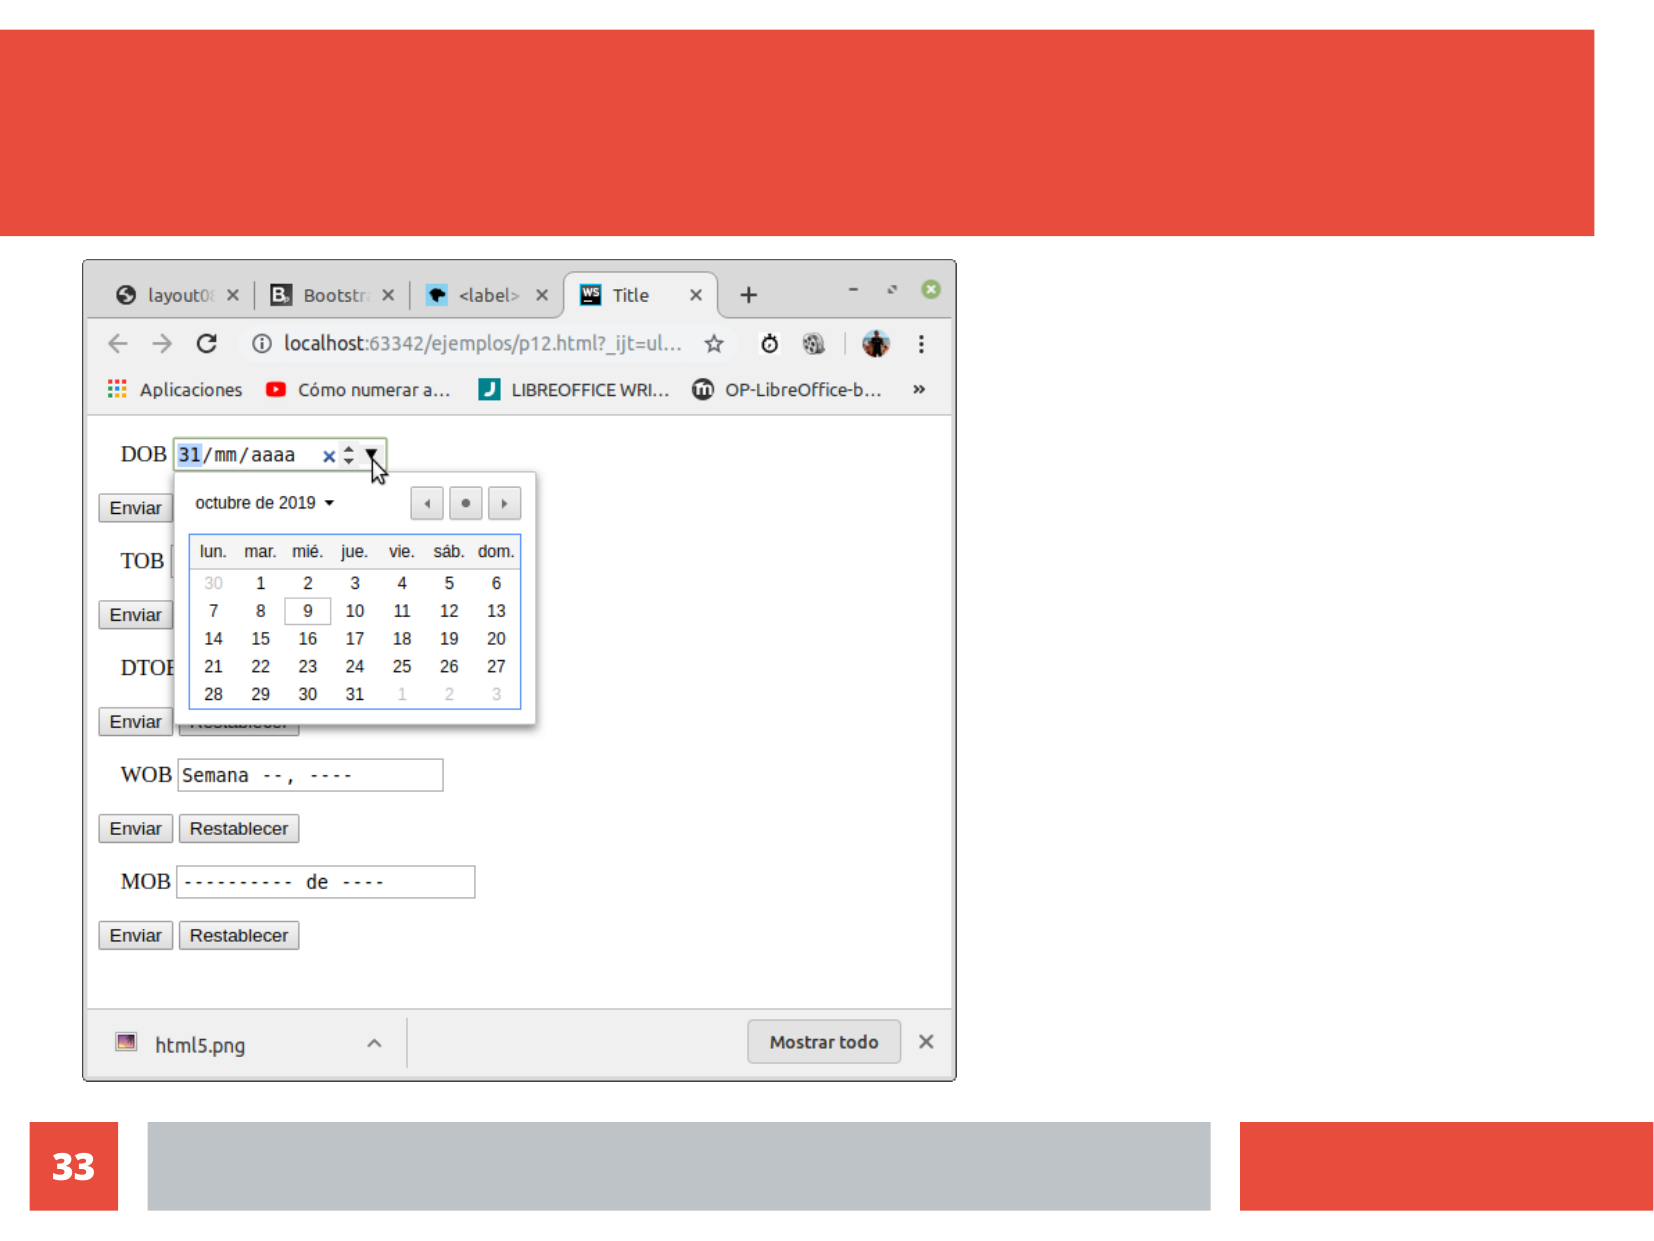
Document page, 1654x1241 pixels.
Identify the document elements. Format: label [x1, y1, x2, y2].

picture [82, 259, 957, 1082]
